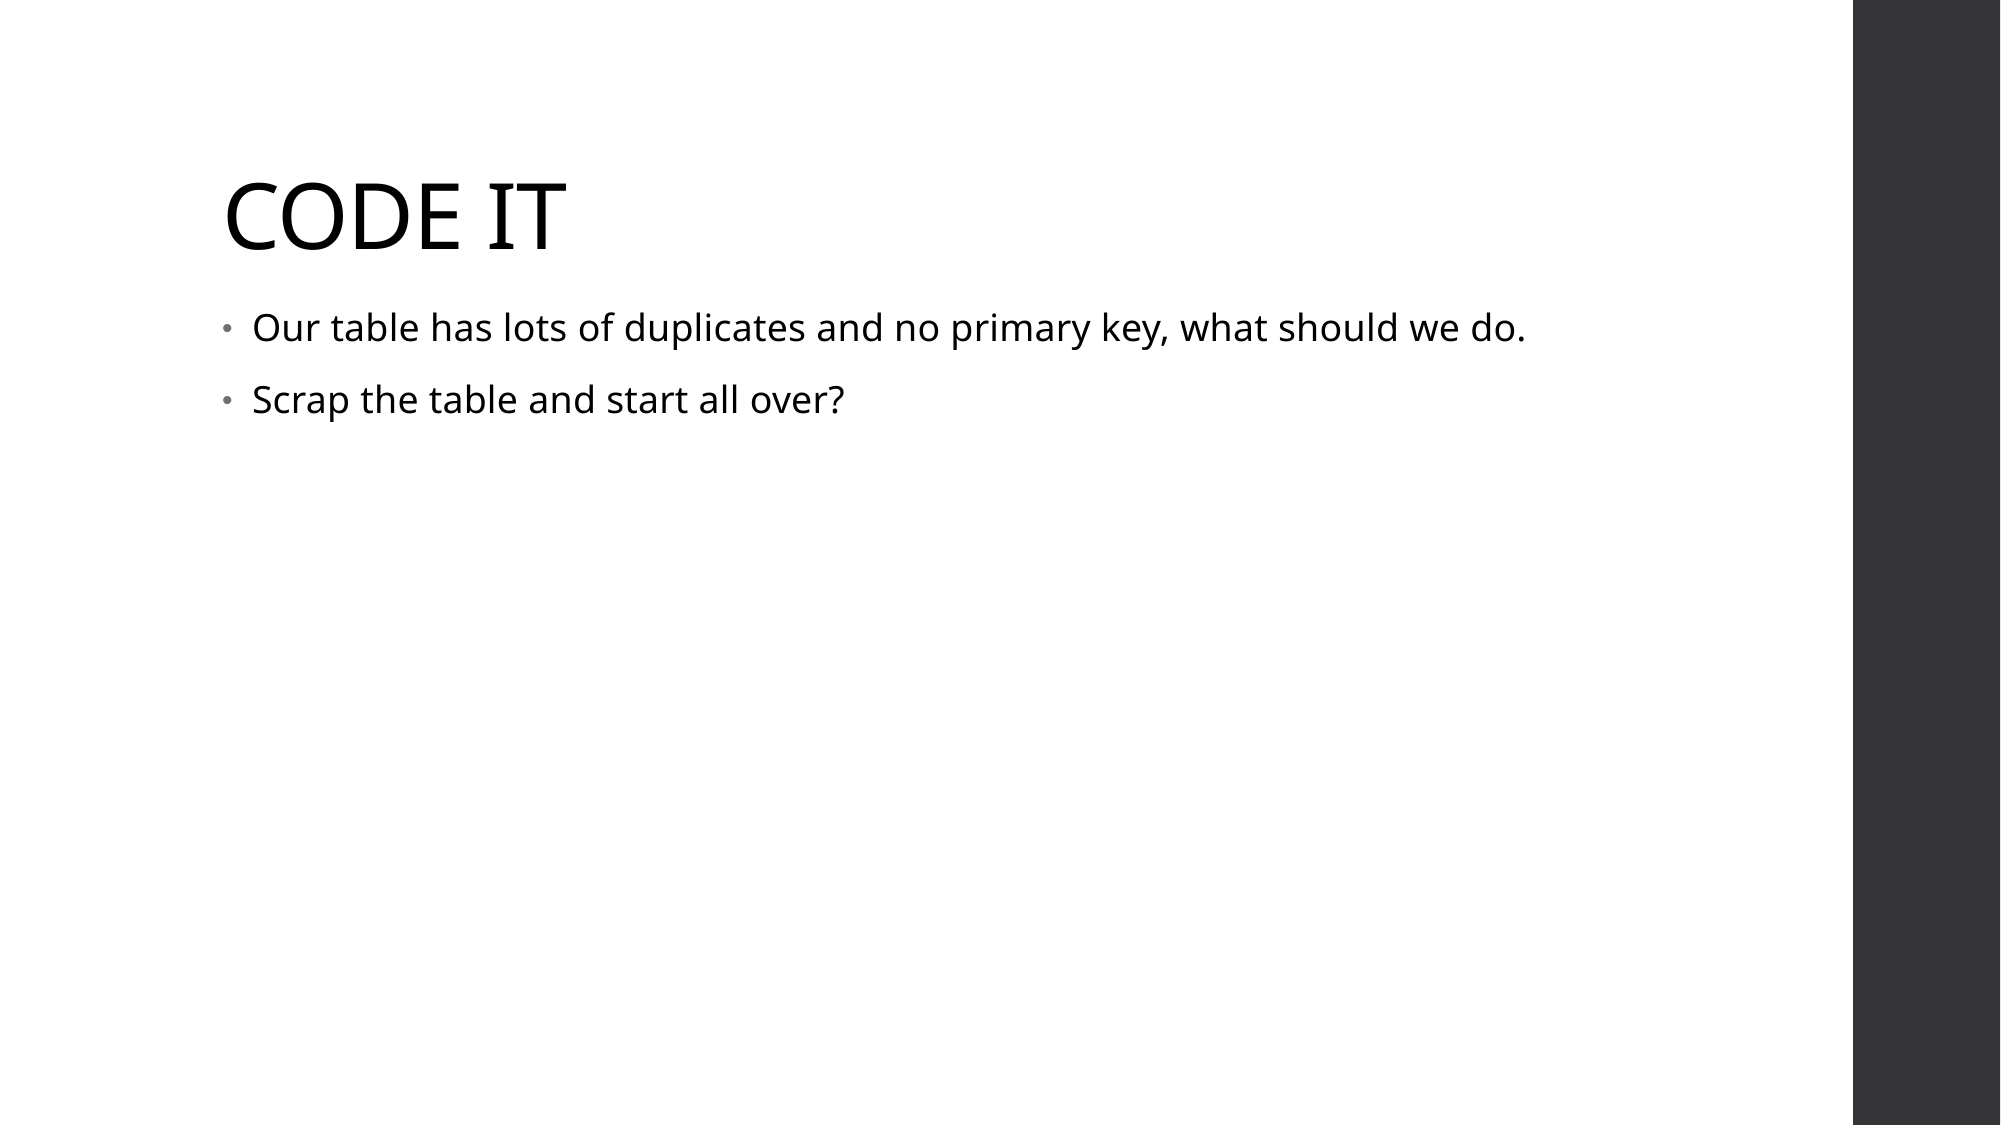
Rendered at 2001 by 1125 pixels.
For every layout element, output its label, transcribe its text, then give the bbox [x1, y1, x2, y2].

title CODE IT [206, 60, 1797, 278]
list Our table has lots of duplicates and no primary key, what should we do. Scrap the table and start all over? [206, 299, 1617, 1014]
